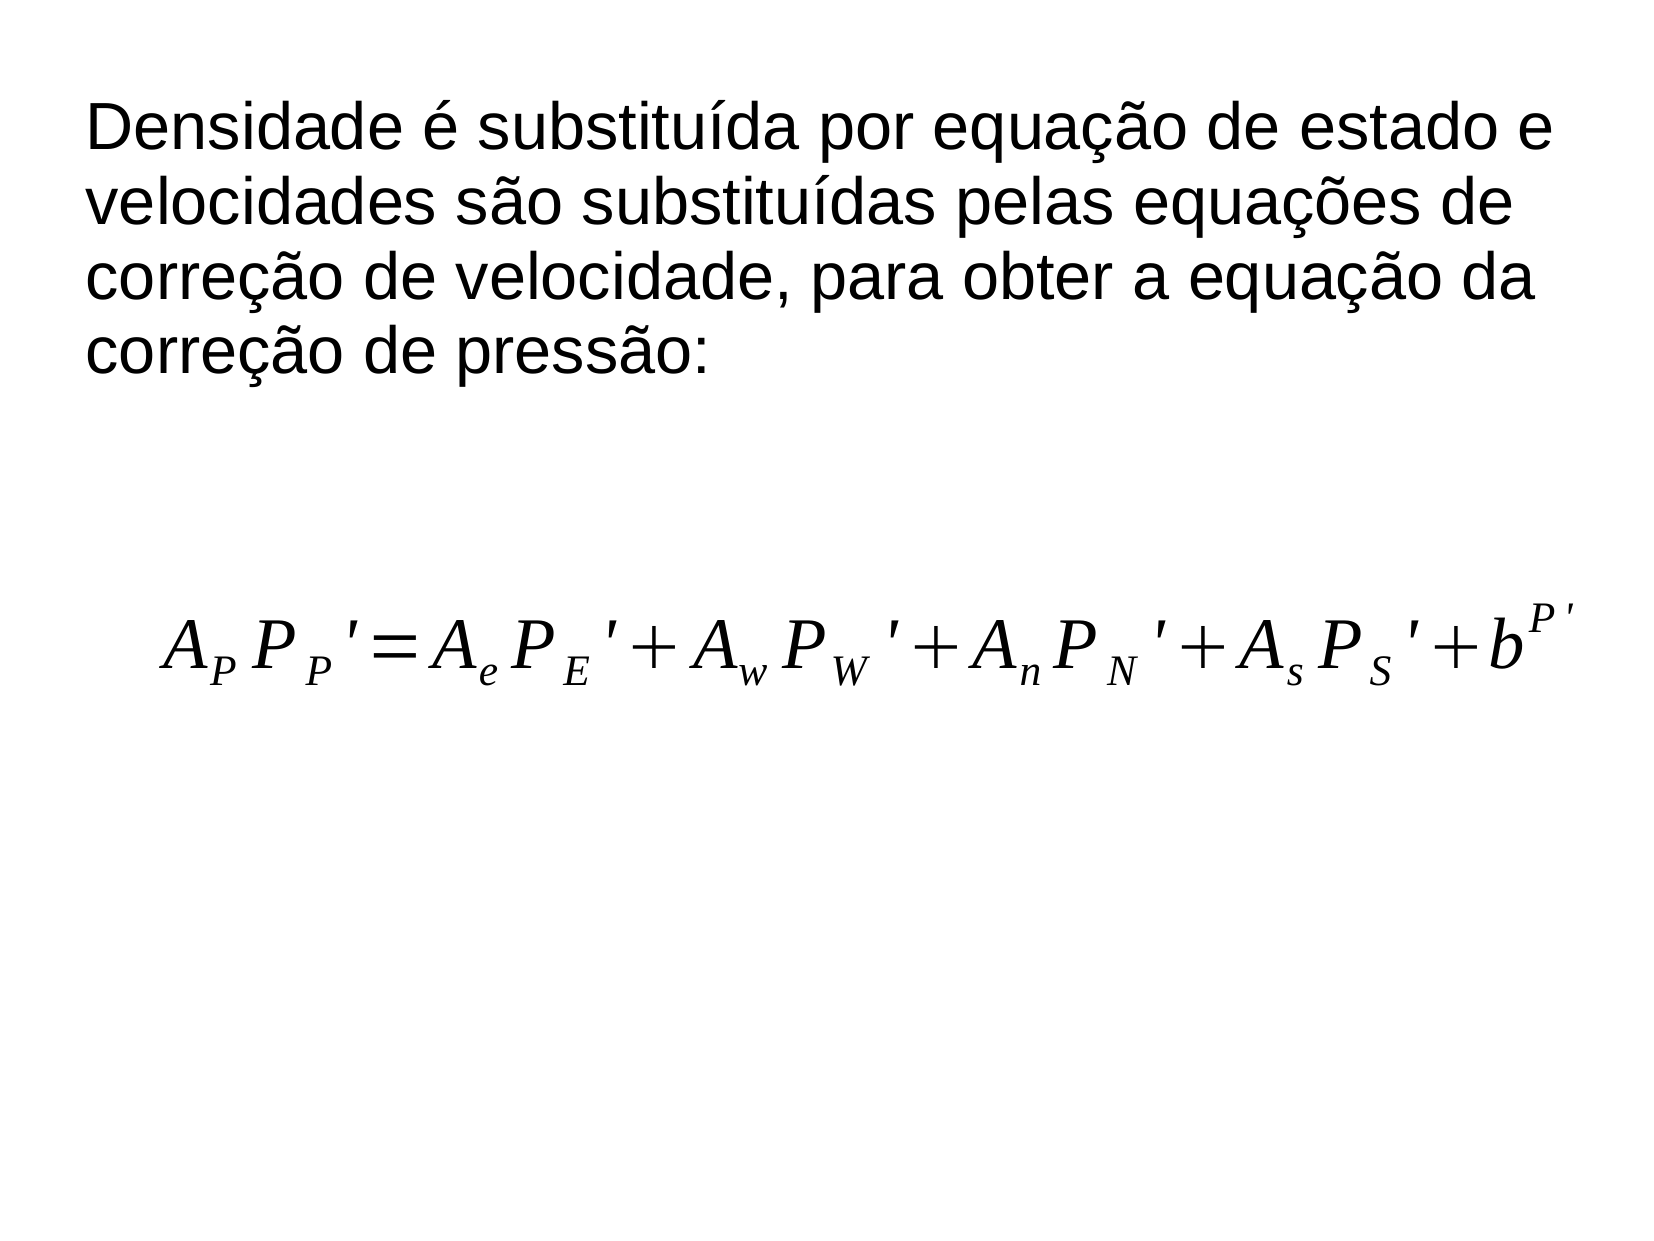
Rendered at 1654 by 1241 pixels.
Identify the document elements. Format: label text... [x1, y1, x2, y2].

text_box Densidade é substituída por equação de estado e velocidades são substituídas pelas equações de correção de velocidade, para obter a equação da correção de pressão: [70, 81, 1596, 396]
chart [149, 593, 1579, 696]
